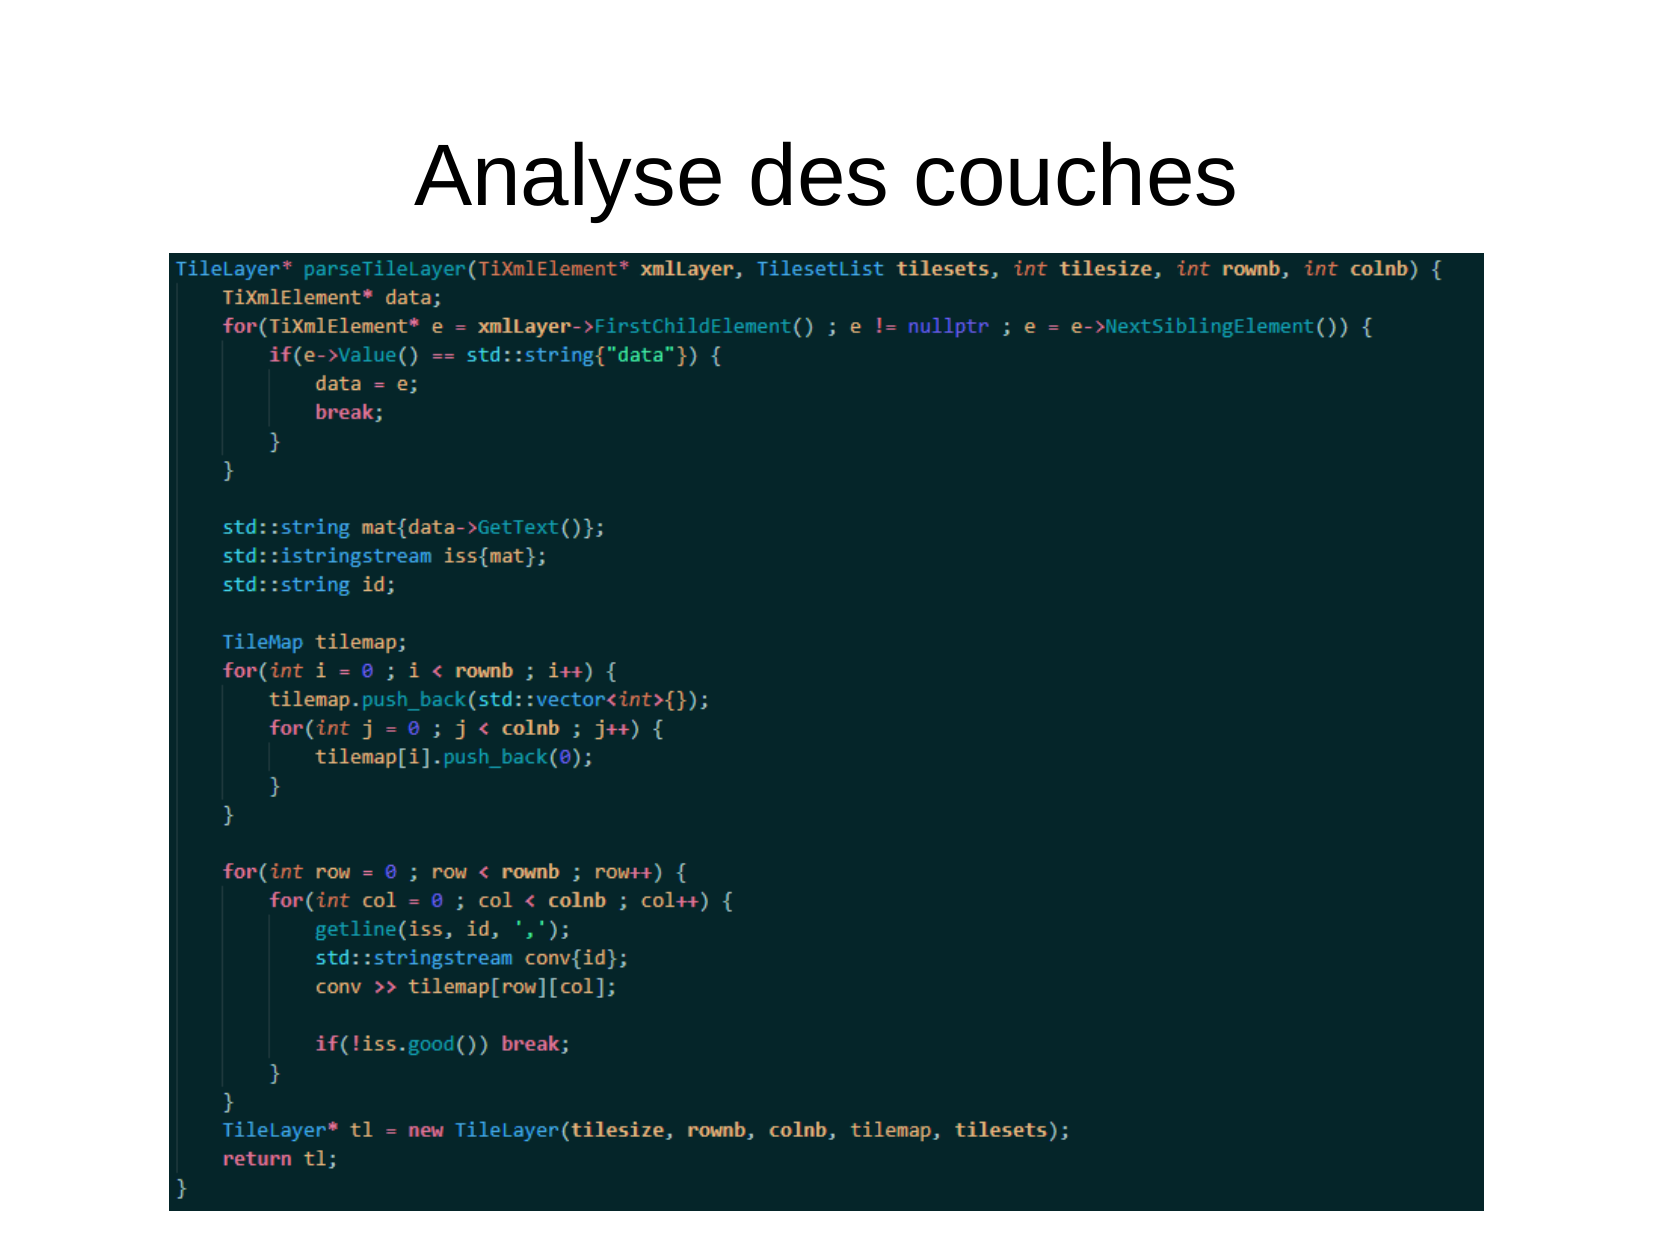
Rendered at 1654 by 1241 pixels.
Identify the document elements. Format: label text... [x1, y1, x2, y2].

title Analyse des couches [109, 76, 1545, 274]
picture [169, 253, 1484, 1211]
